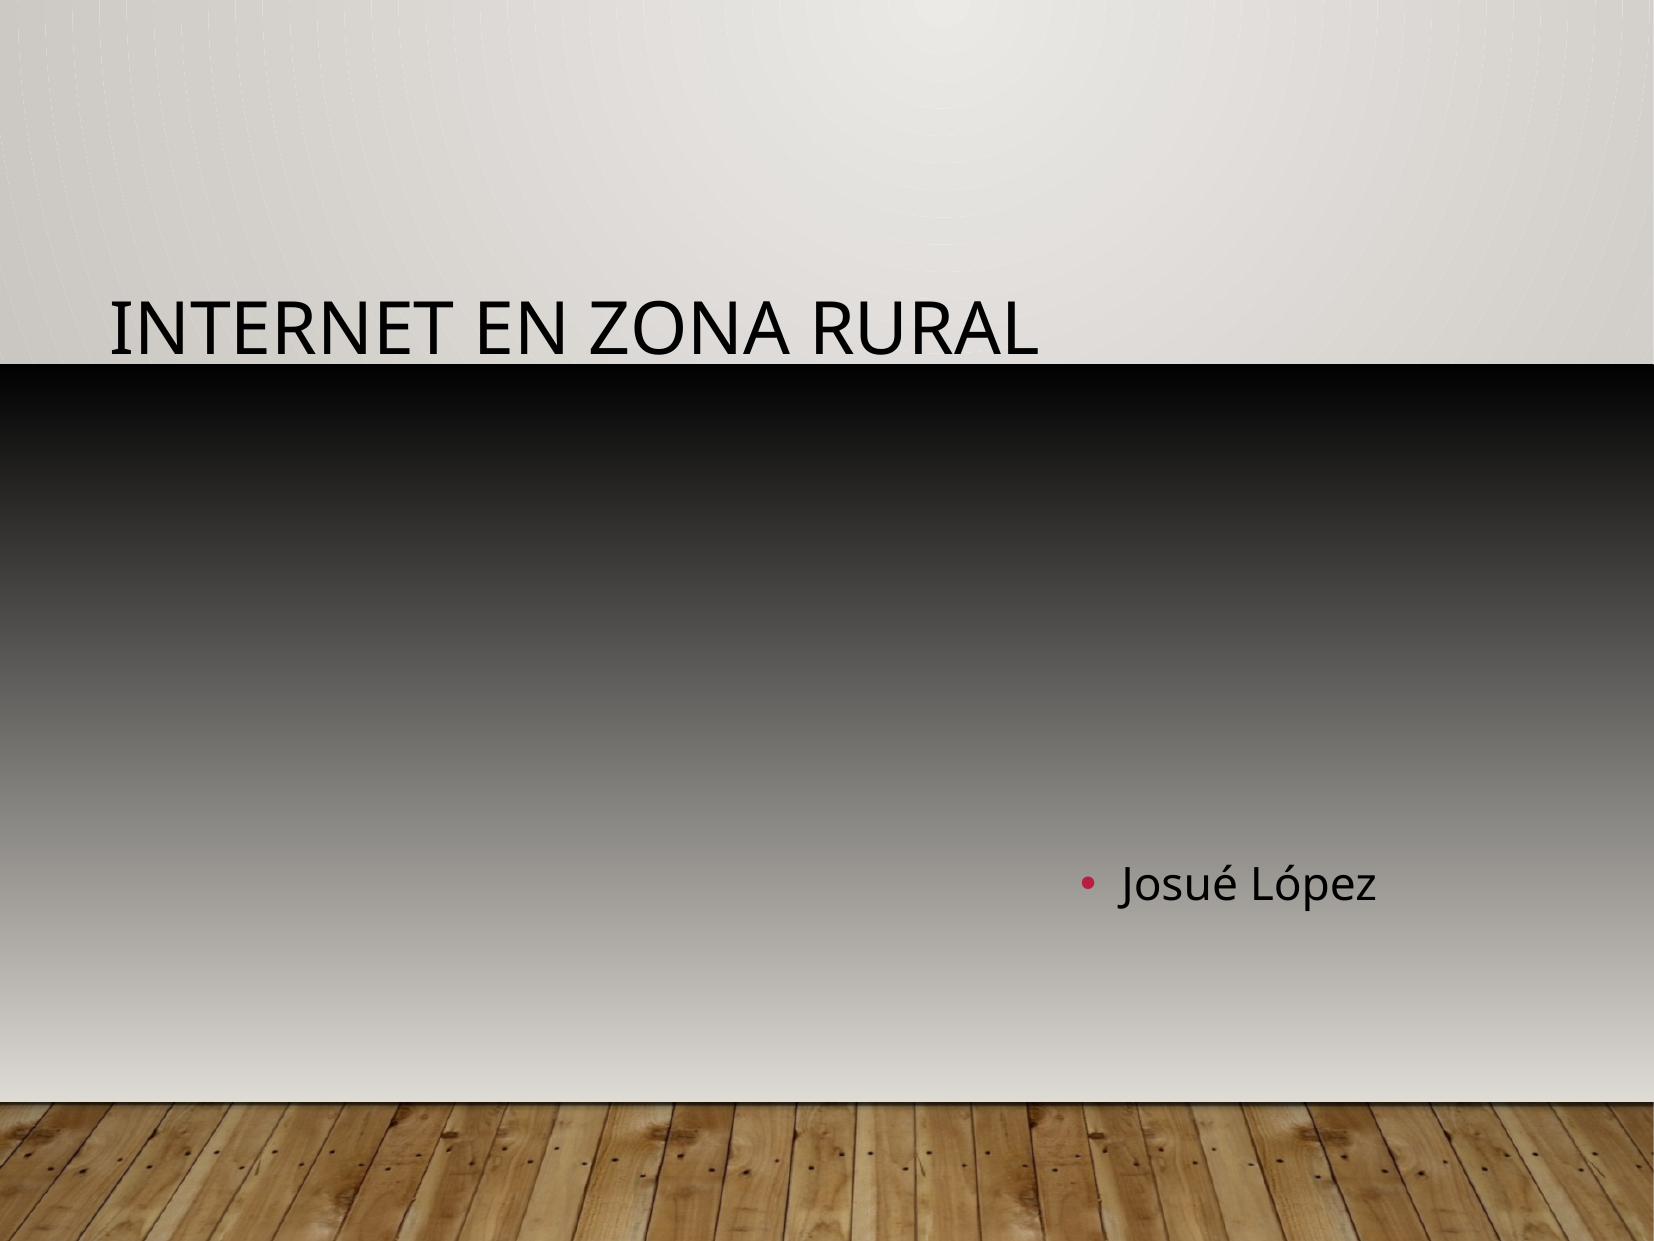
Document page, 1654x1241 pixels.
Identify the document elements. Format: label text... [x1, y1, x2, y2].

title INTERNET EN ZONA RURAL [94, 283, 1560, 577]
subtitle Josué López [803, 797, 1654, 957]
